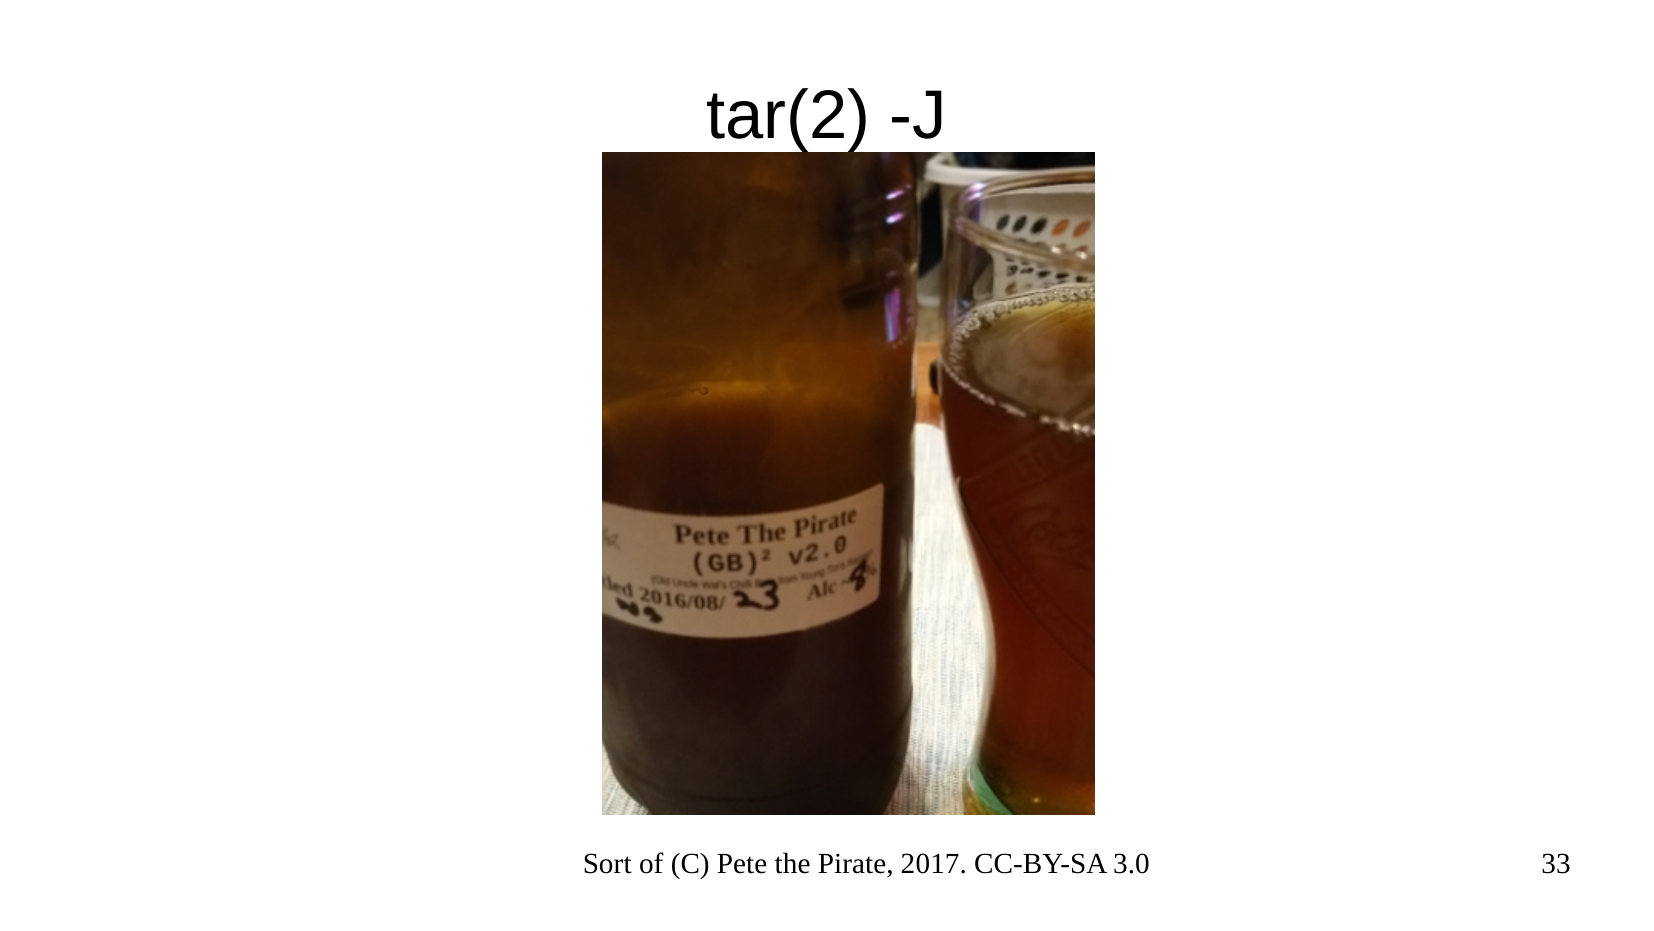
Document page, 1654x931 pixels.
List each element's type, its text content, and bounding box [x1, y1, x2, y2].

picture [602, 152, 1095, 815]
title tar(2) -J [82, 37, 1571, 193]
